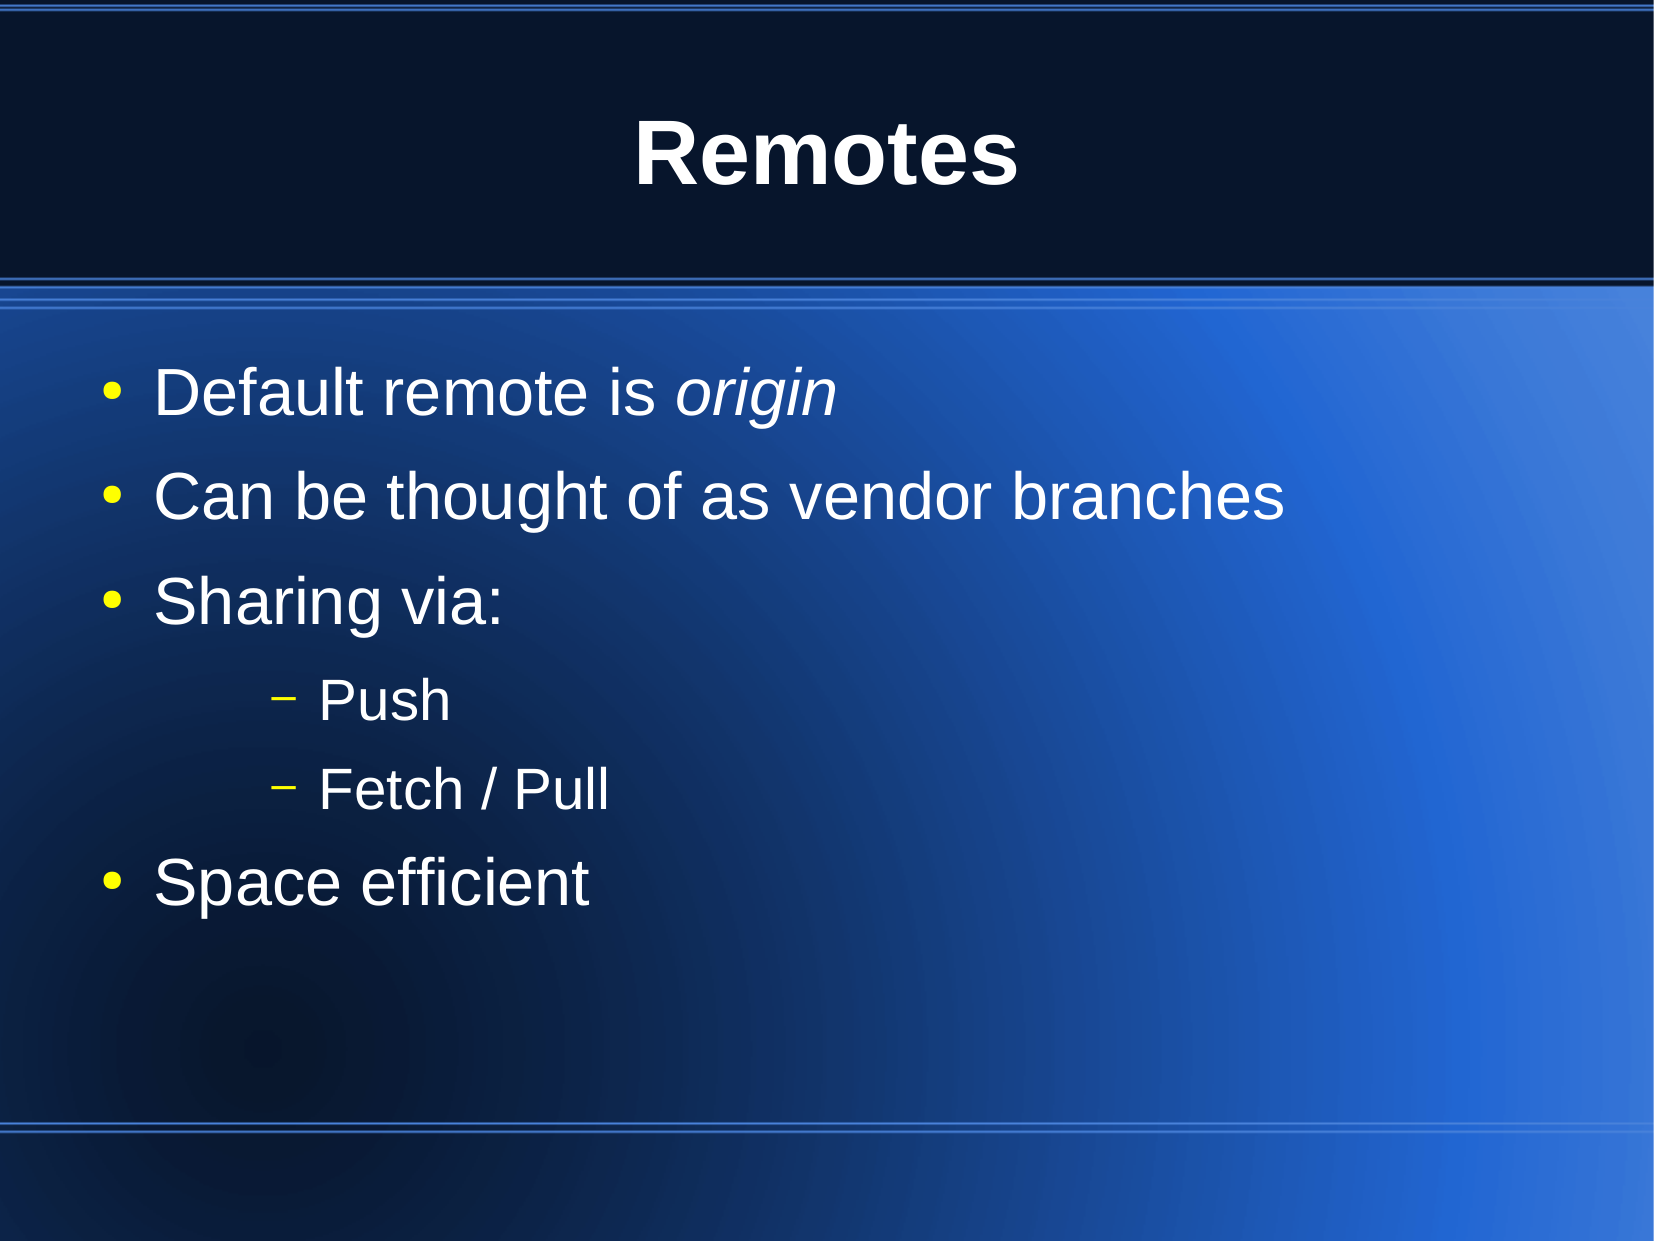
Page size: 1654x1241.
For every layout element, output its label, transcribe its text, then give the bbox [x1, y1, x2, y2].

title Remotes [82, 56, 1571, 250]
picture [0, 0, 1654, 1241]
list Default remote is origin Can be thought of as vendor branches Sharing via: Push Fetch / Pull Space efficient [82, 355, 1571, 1043]
